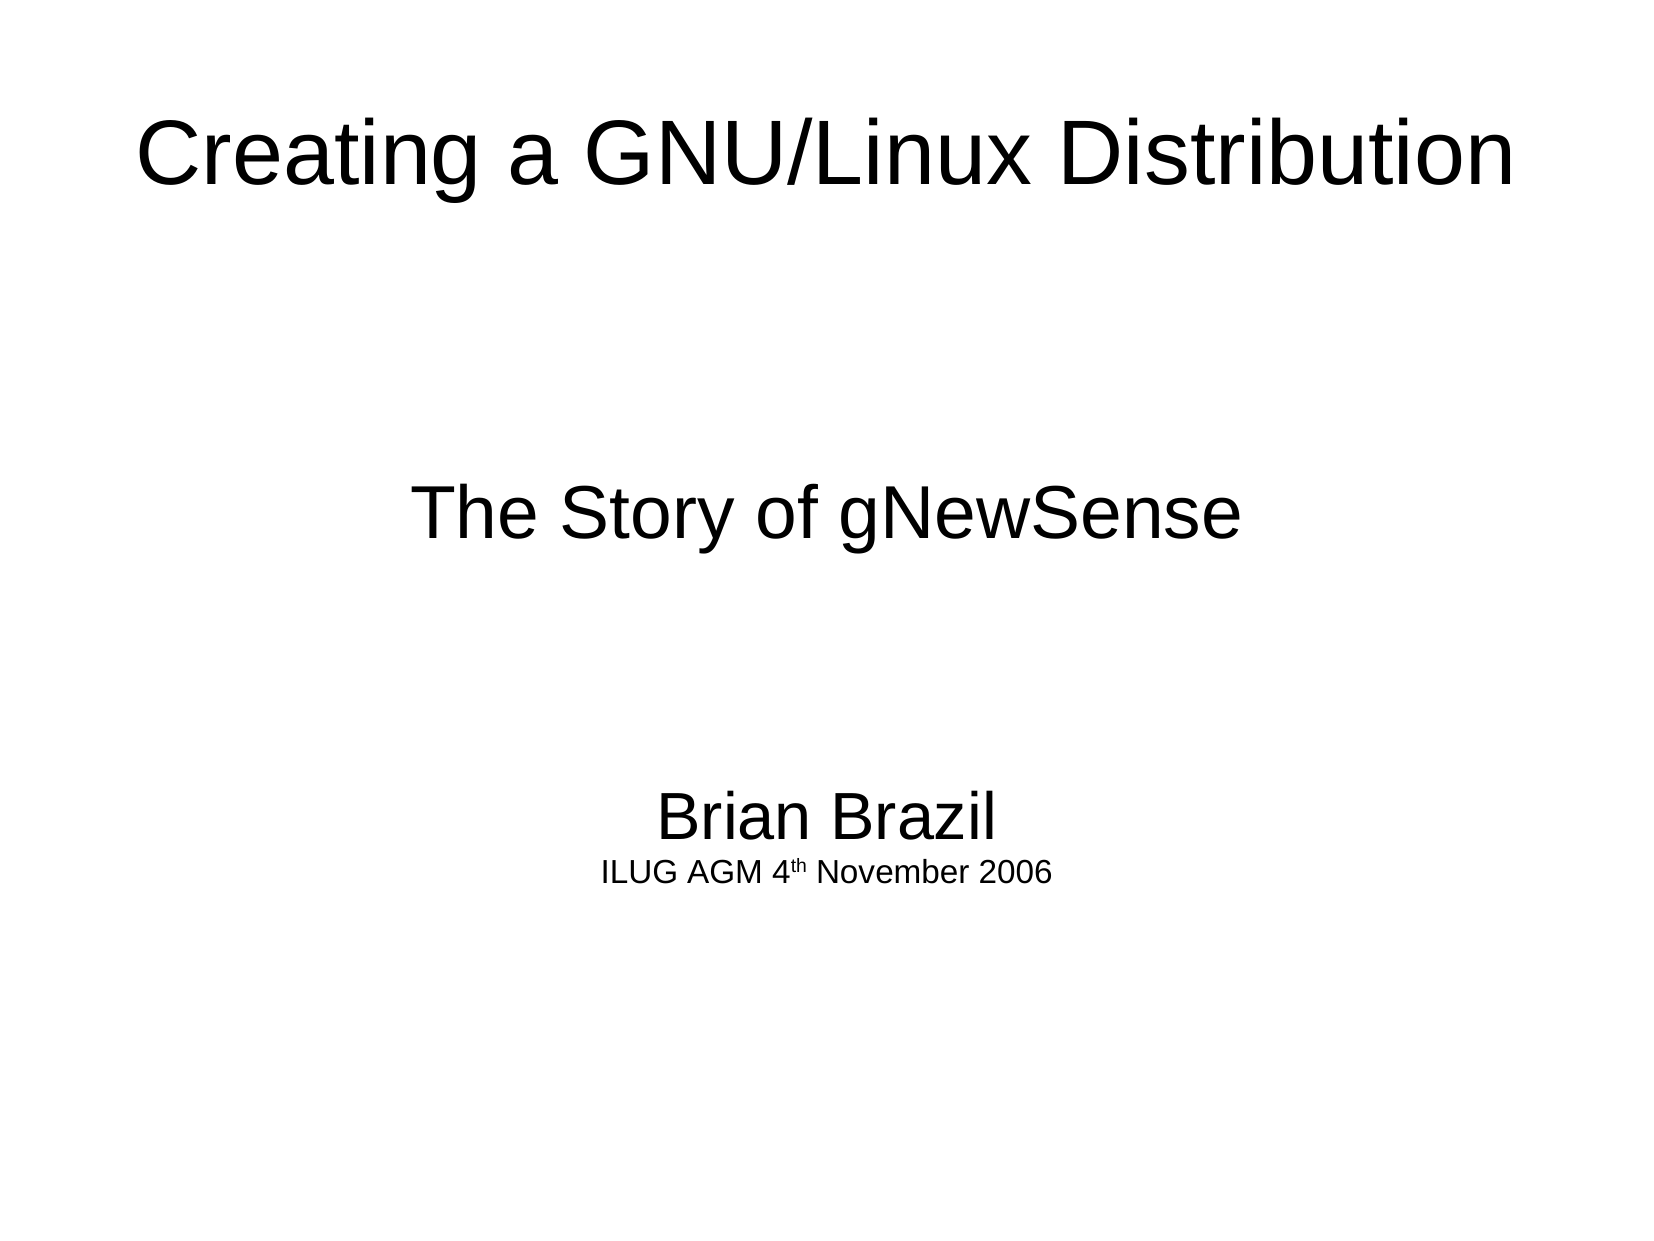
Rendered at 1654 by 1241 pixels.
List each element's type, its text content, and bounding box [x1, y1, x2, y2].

subtitle The Story of gNewSense Brian Brazil ILUG AGM 4th November 2006 [82, 290, 1571, 1109]
title Creating a GNU/Linux Distribution [82, 49, 1571, 257]
